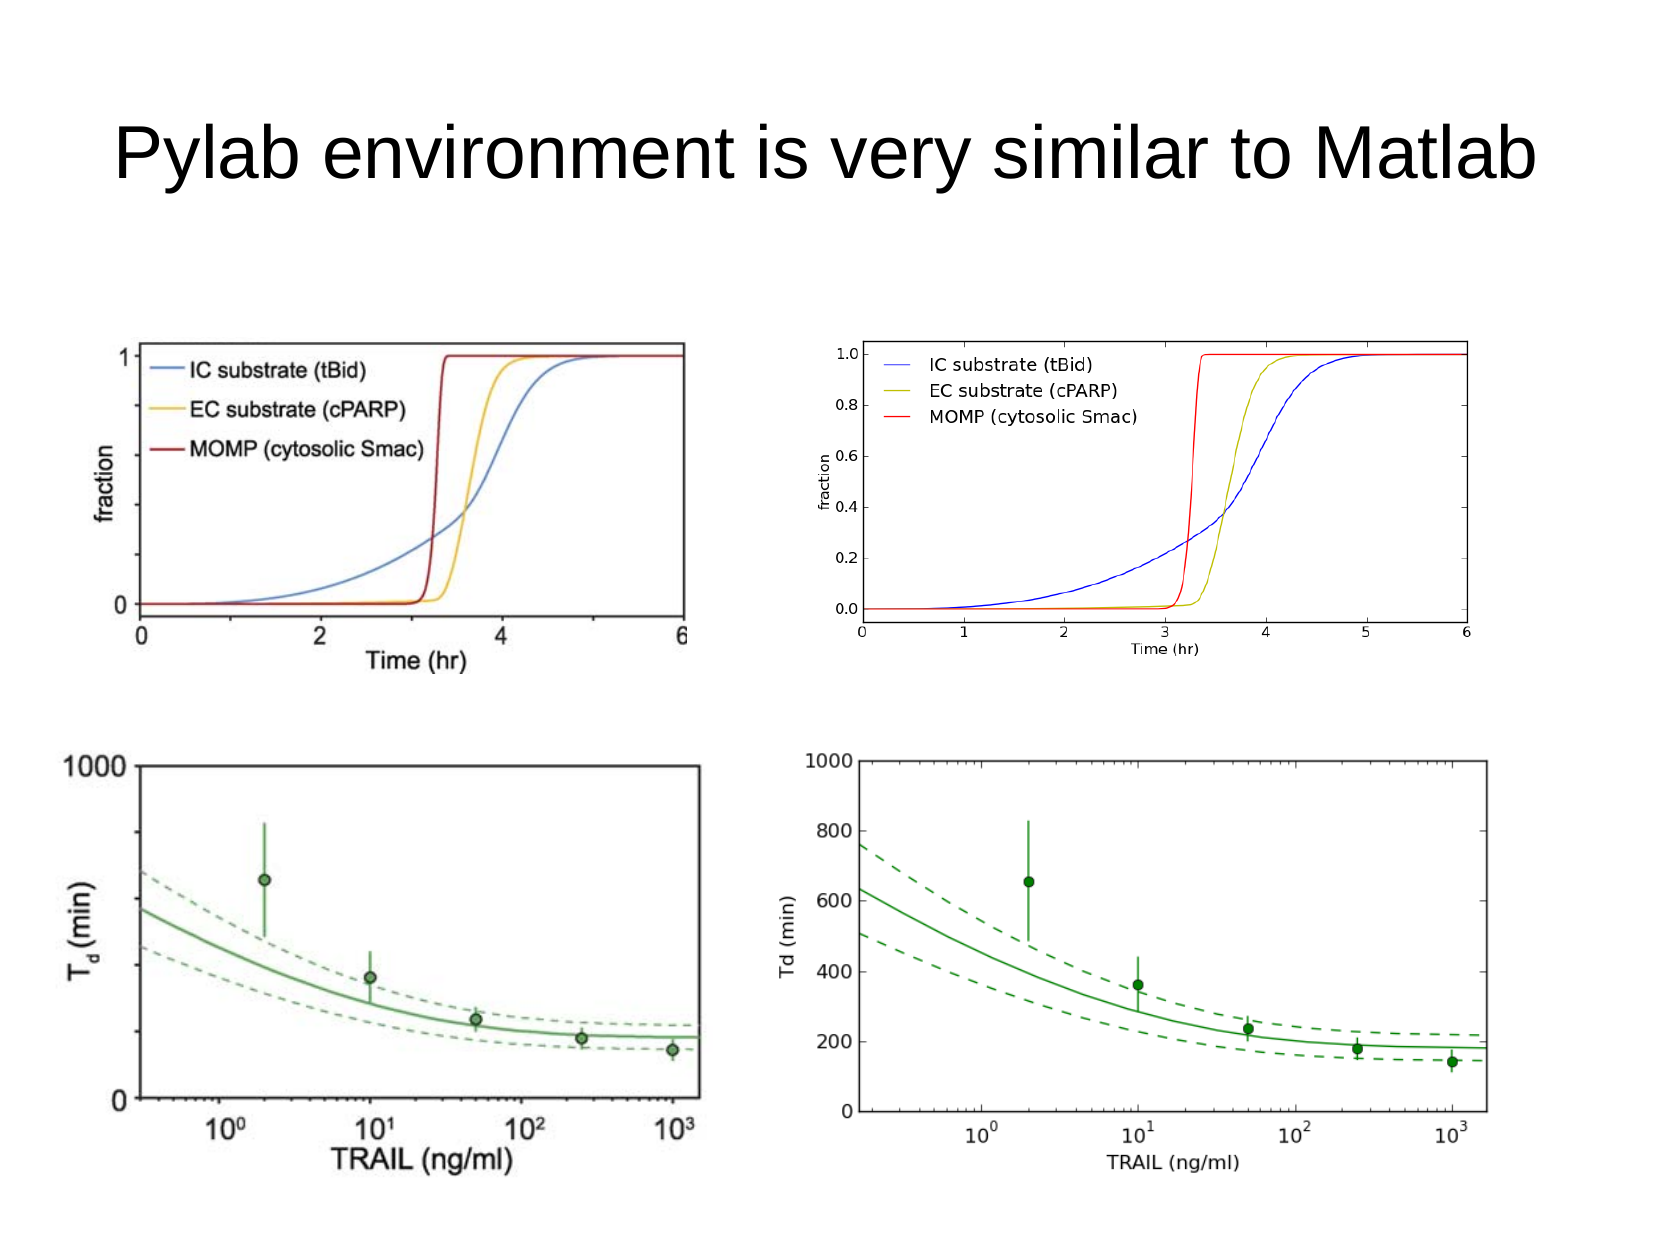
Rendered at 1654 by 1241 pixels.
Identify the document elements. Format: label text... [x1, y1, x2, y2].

title Pylab environment is very similar to Matlab [82, 56, 1571, 250]
picture [53, 749, 713, 1196]
picture [86, 337, 687, 674]
picture [765, 305, 1544, 669]
picture [758, 712, 1567, 1201]
